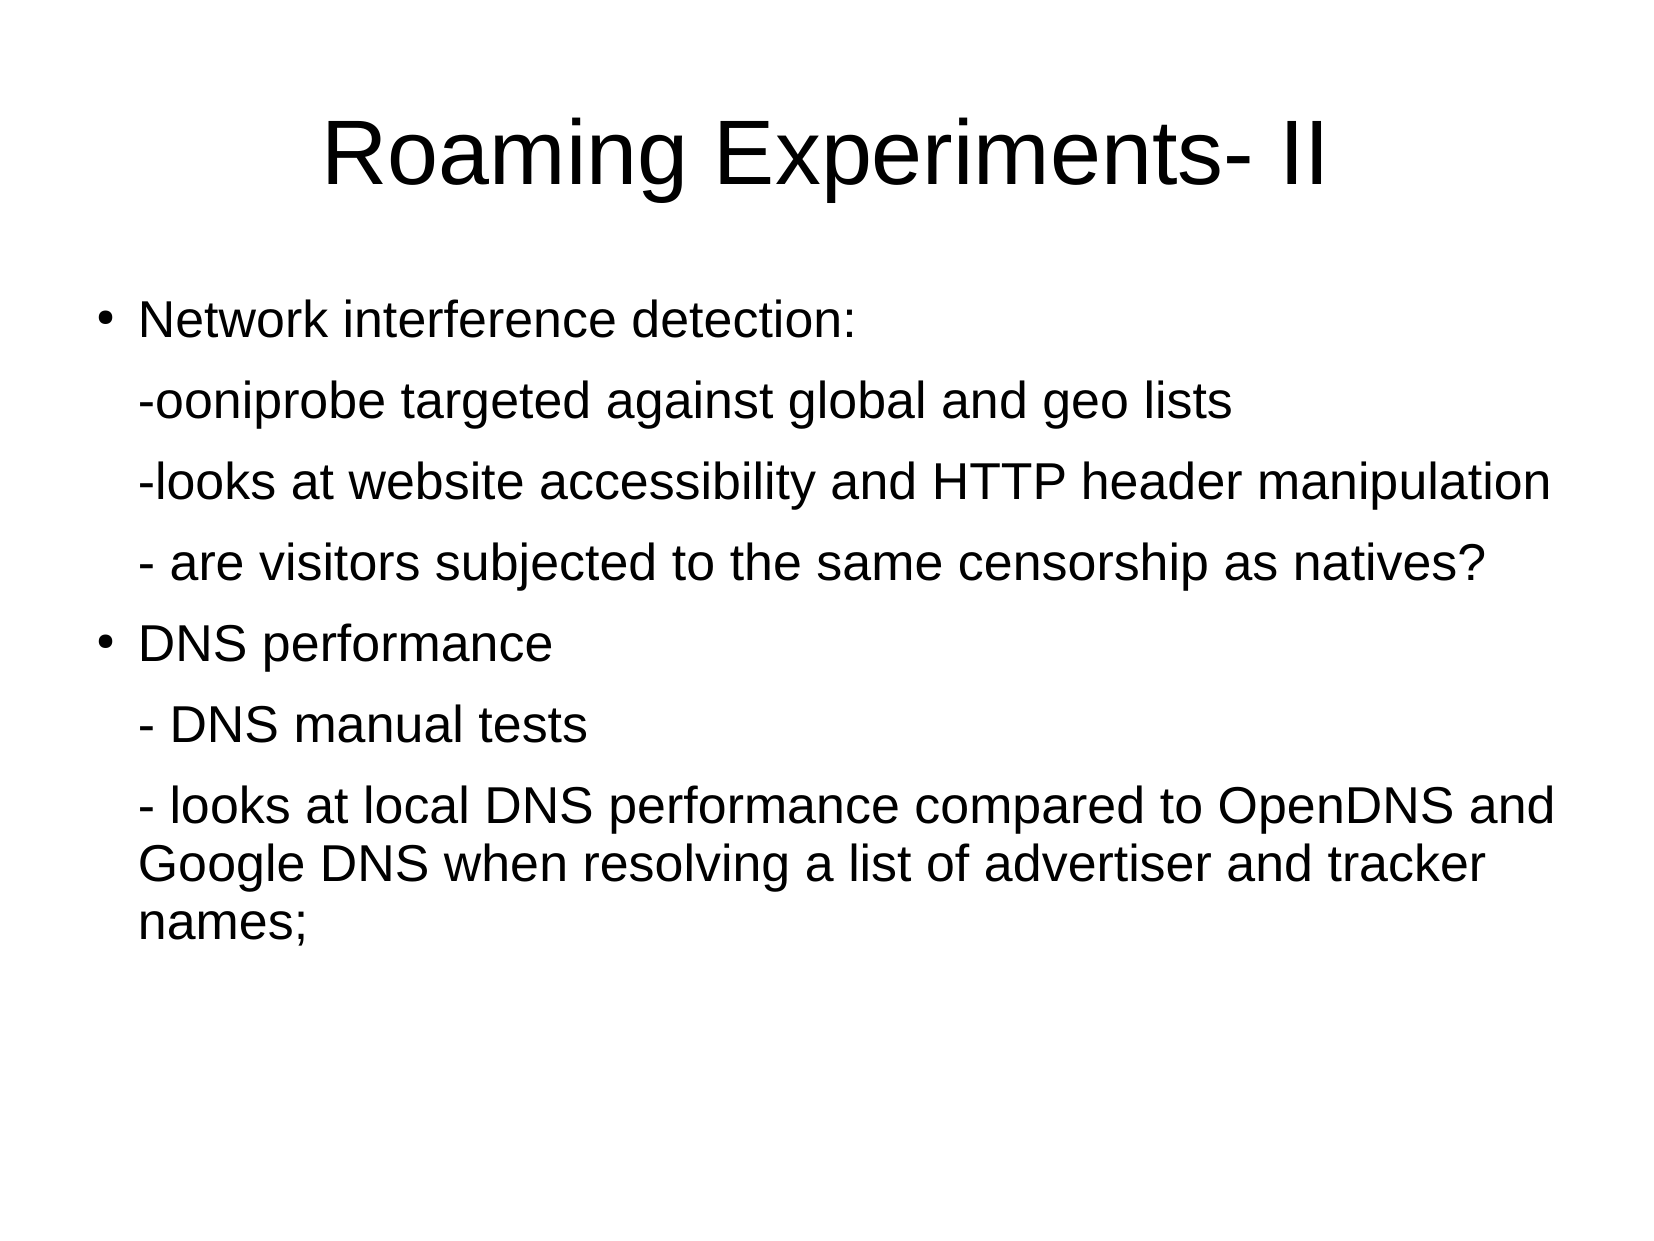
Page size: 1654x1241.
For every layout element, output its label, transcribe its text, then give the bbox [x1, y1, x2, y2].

title Roaming Experiments- II [82, 49, 1571, 257]
list Network interference detection: -ooniprobe targeted against global and geo lists -looks at website accessibility and HTTP header manipulation - are visitors subjected to the same censorship as natives? DNS performance - DNS manual tests - looks at local DNS performance compared to OpenDNS and Google DNS when resolving a list of advertiser and tracker names; [82, 290, 1571, 1010]
